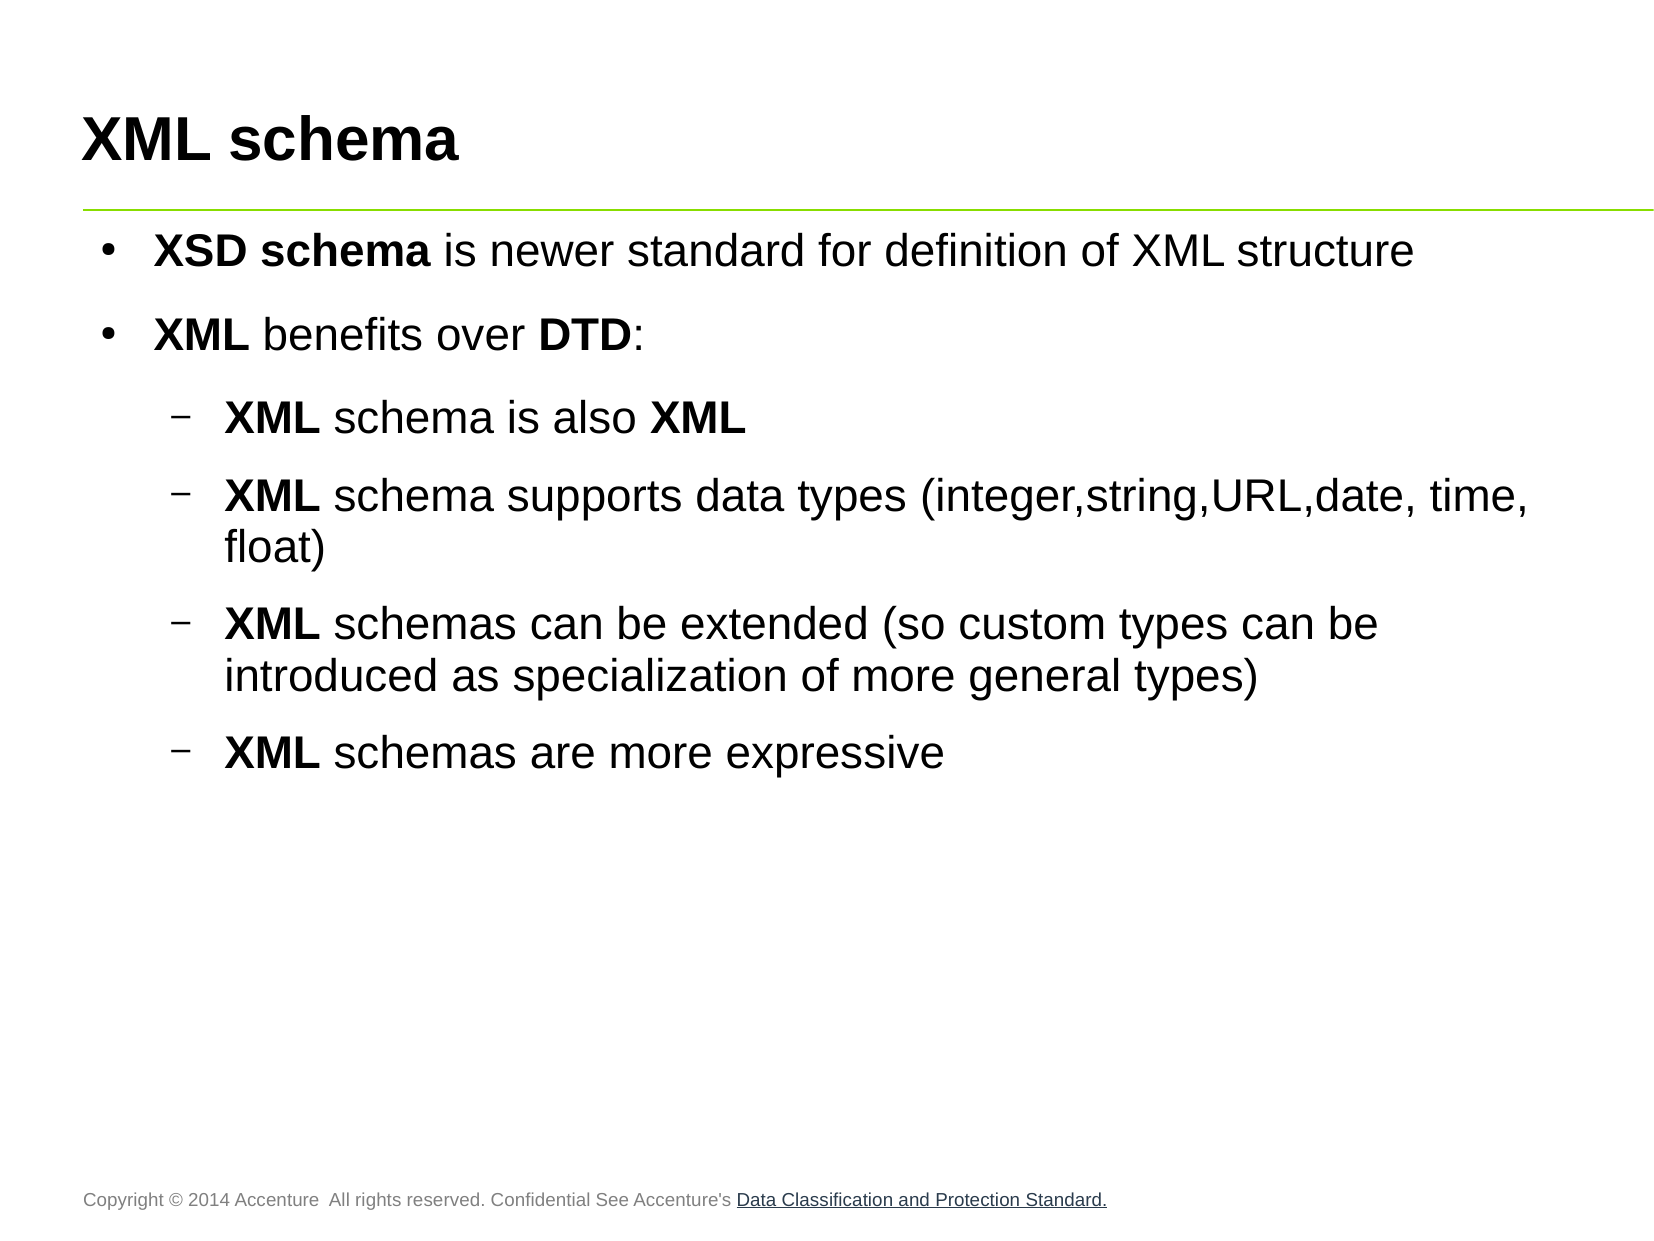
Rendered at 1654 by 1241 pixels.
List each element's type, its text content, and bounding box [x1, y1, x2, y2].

title XML schema [81, 68, 1654, 211]
list XSD schema is newer standard for definition of XML structure XML benefits over DTD: XML schema is also XML XML schema supports data types (integer,string,URL,date, time, float) XML schemas can be extended (so custom types can be introduced as specialization of more general types) XML schemas are more expressive [82, 225, 1538, 1186]
